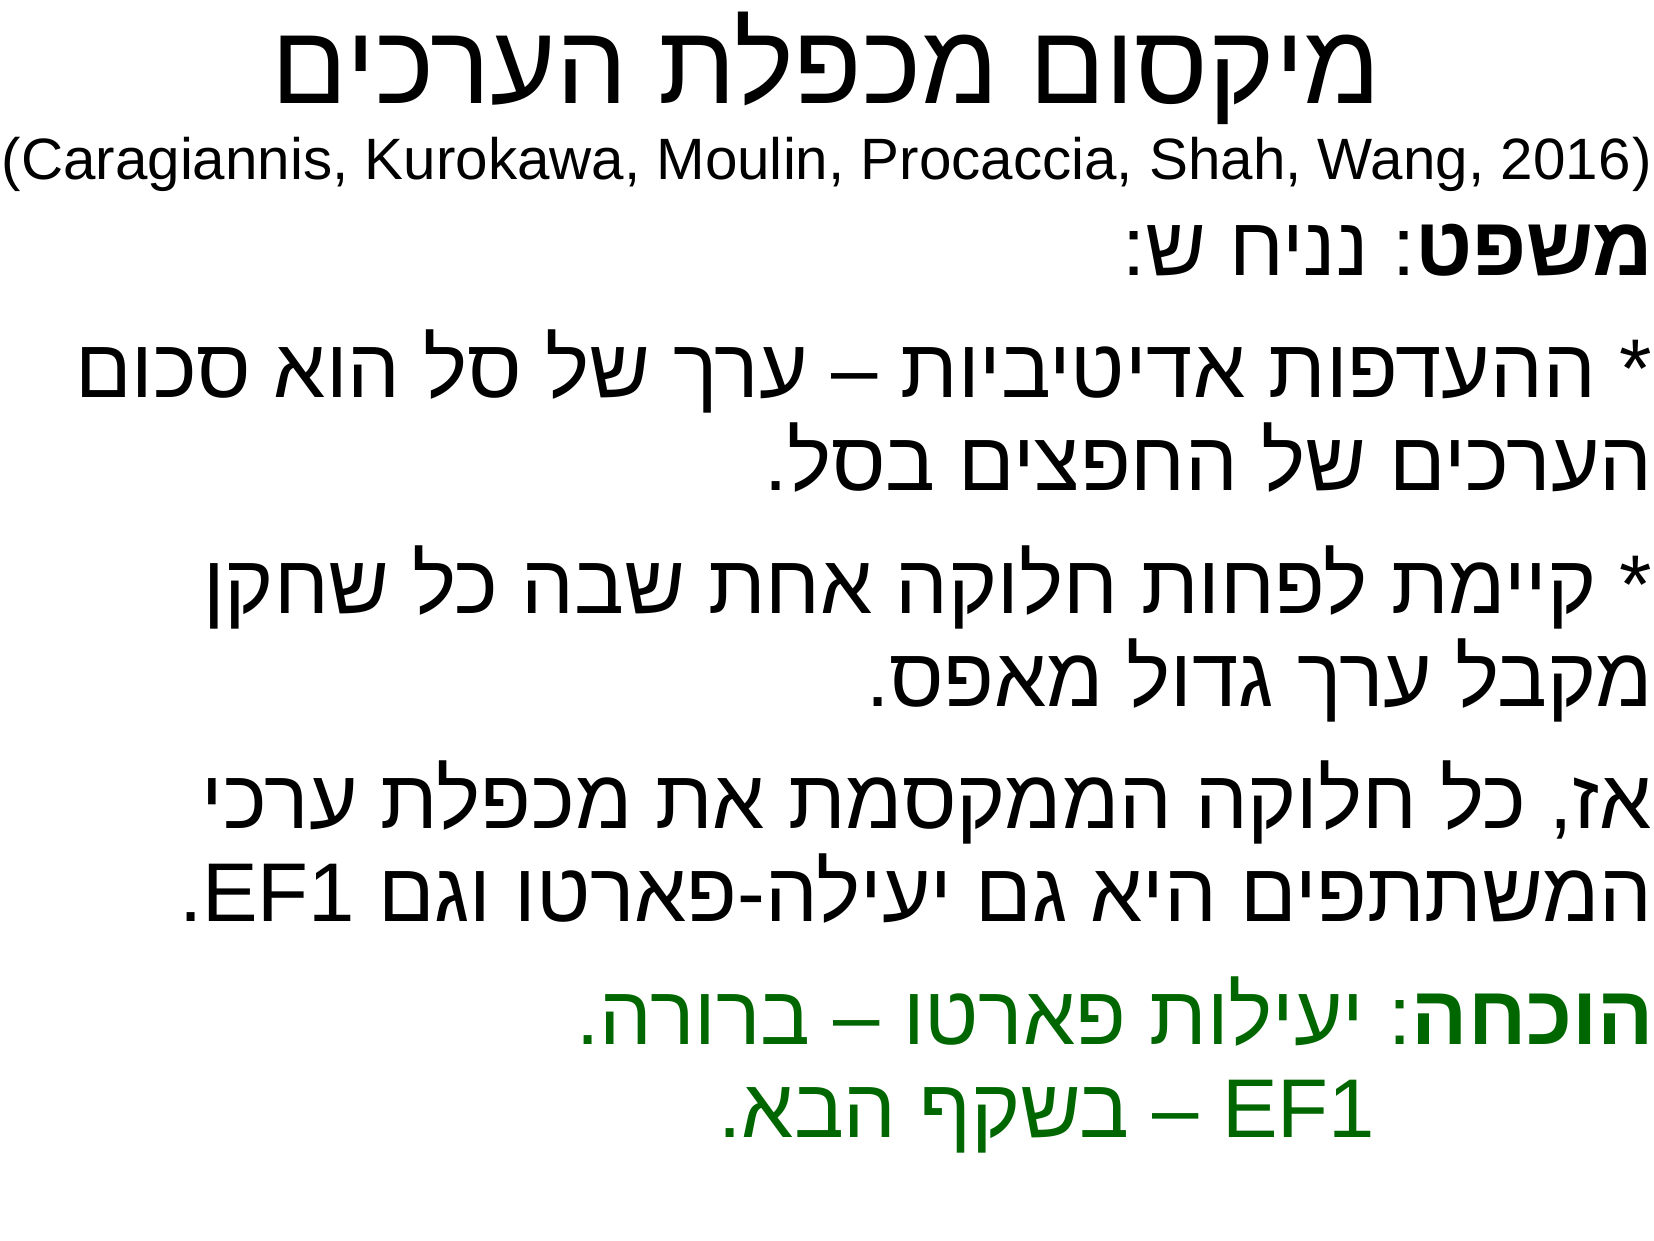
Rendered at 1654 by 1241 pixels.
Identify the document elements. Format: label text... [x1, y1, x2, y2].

list משפט: נניח ש: * ההעדפות אדיטיביות – ערך של סל הוא סכום הערכים של החפצים בסל. * קיימת לפחות חלוקה אחת שבה כל שחקן מקבל ערך גדול מאפס. אז, כל חלוקה הממקסמת את מכפלת ערכי המשתתפים היא גם יעילה-פארטו וגם EF1. הוכחה: יעילות פארטו – ברורה. EF1 – בשקף הבא. [0, 199, 1654, 1241]
title מיקסום מכפלת הערכים (Caragiannis, Kurokawa, Moulin, Procaccia, Shah, Wang, 2016) [0, 1, 1654, 193]
